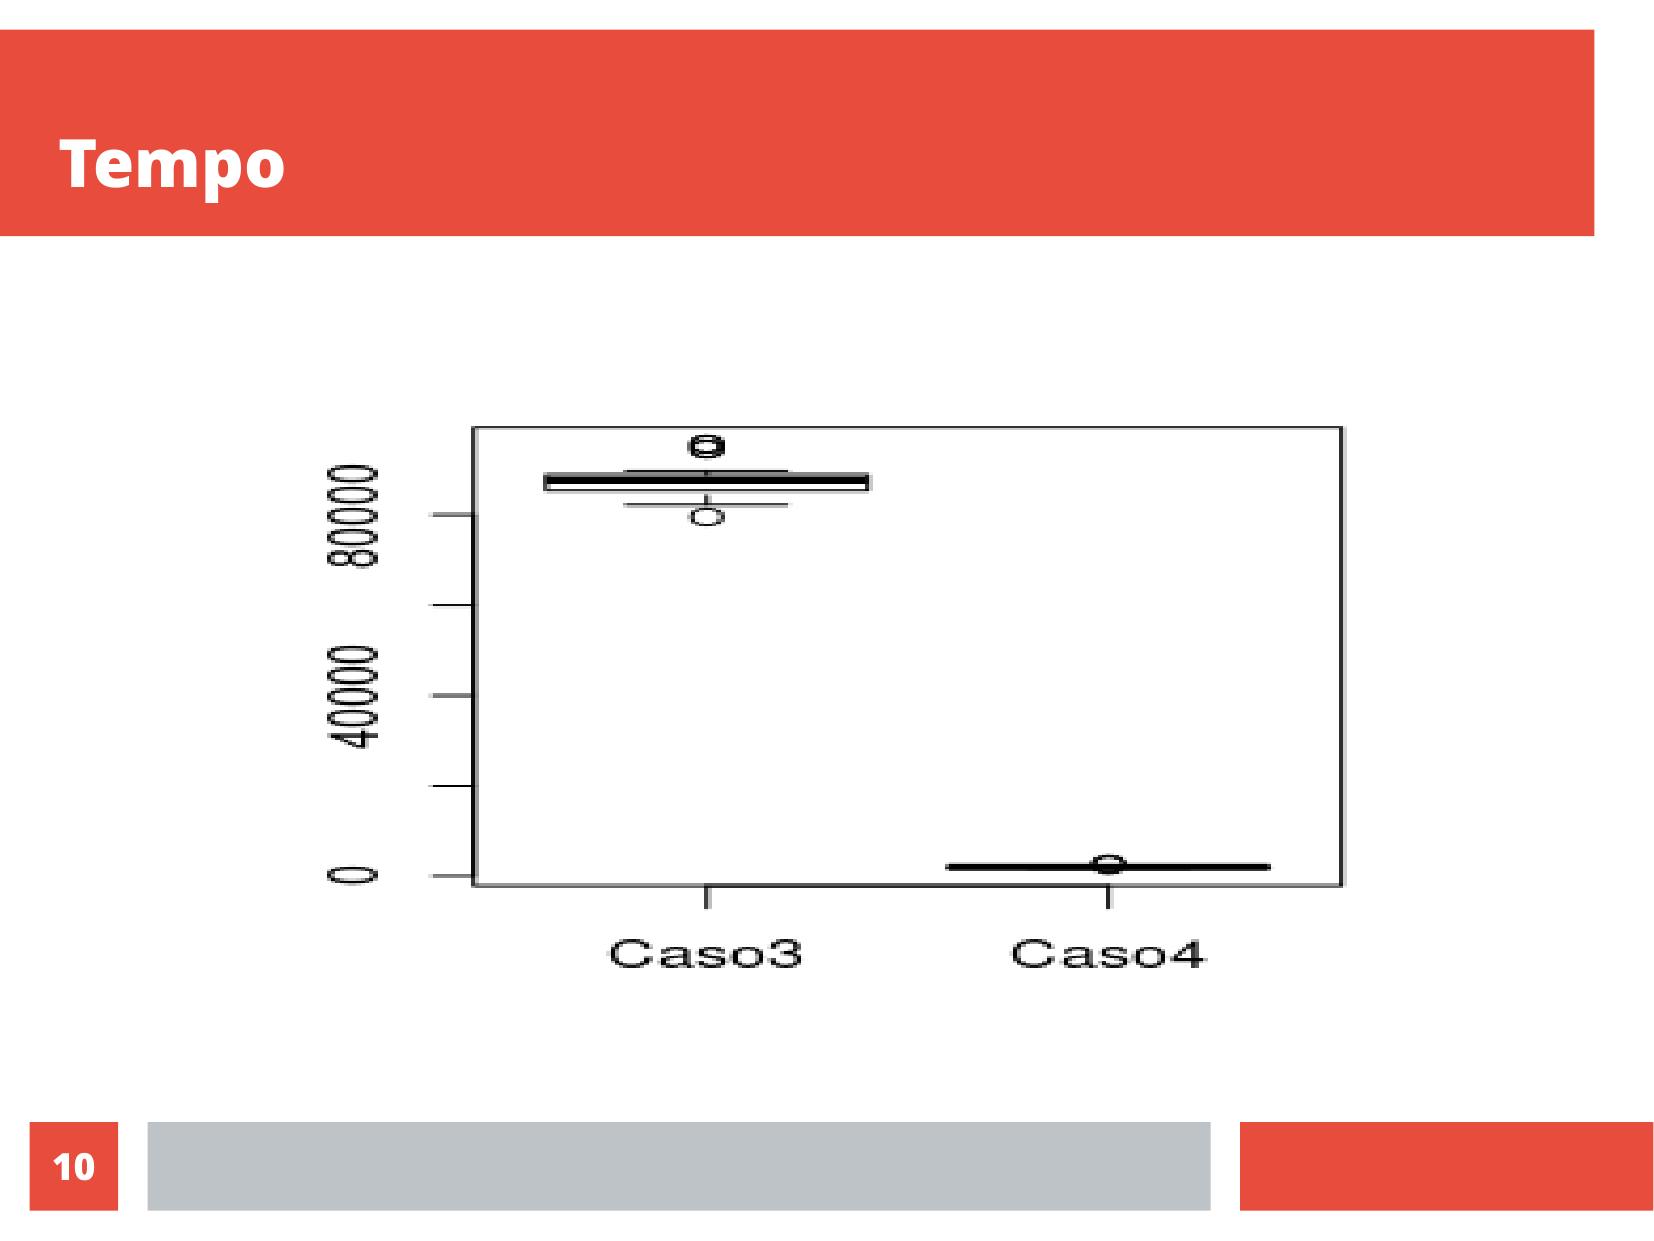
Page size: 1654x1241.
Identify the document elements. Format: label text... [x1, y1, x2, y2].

picture [141, 243, 1513, 1116]
title Tempo [59, 59, 1595, 207]
